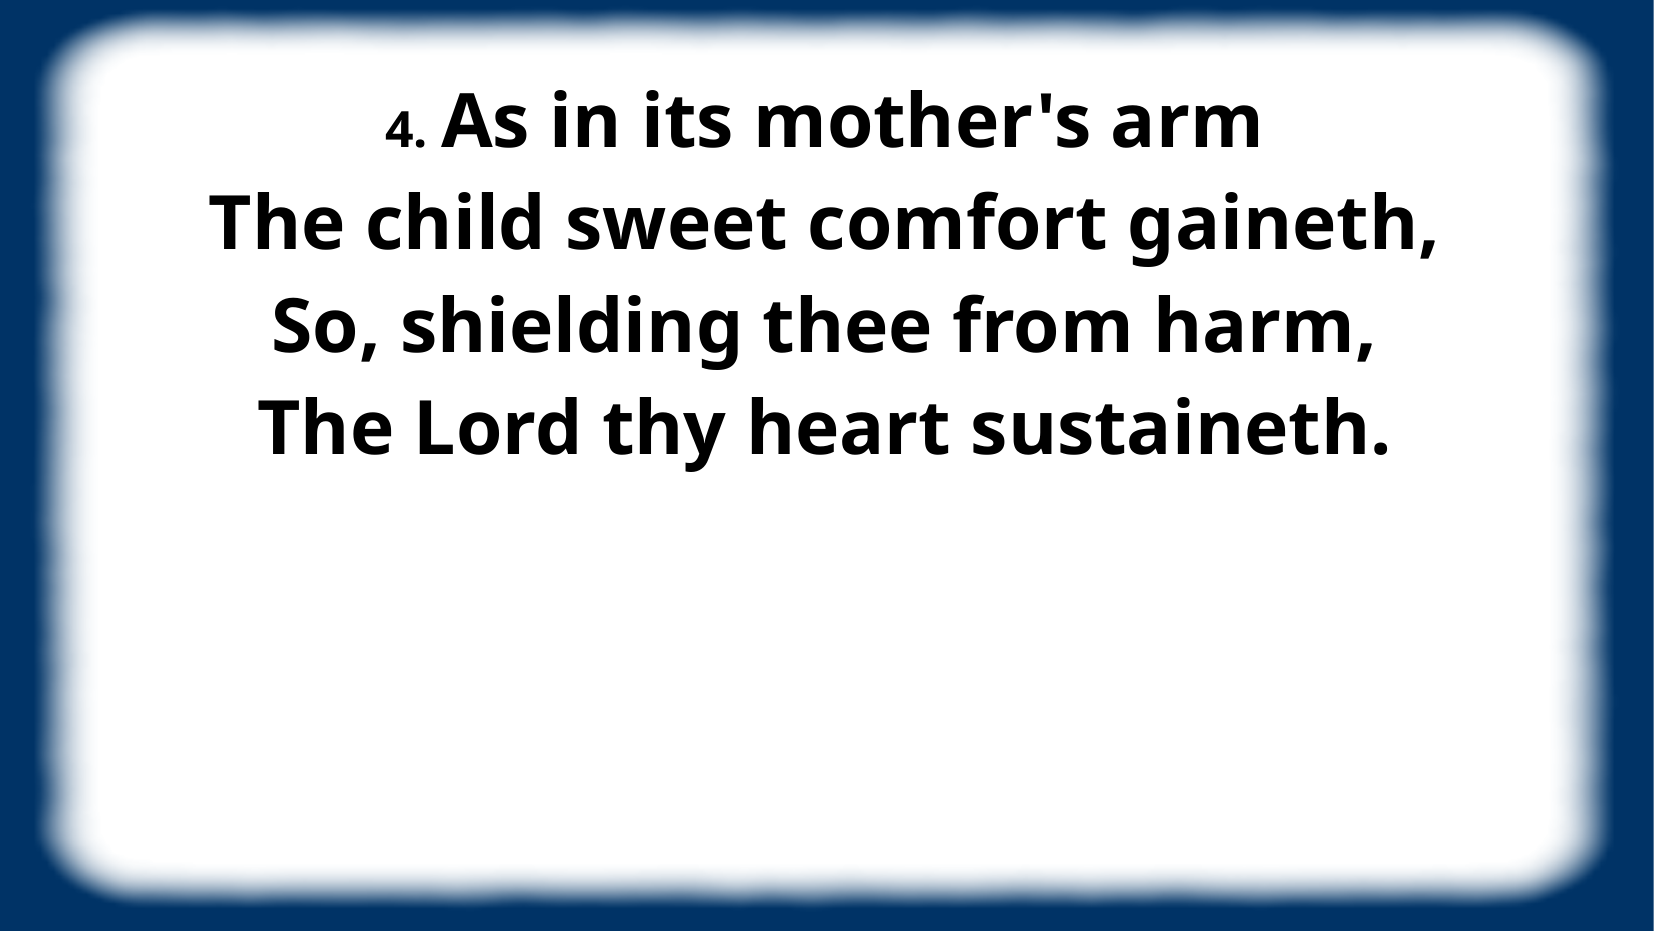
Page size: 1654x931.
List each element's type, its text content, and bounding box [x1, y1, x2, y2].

picture [0, 0, 1654, 931]
text_box 4. As in its mother's arm The child sweet comfort gaineth, So, shielding thee from harm, The Lord thy heart sustaineth. [105, 60, 1546, 475]
